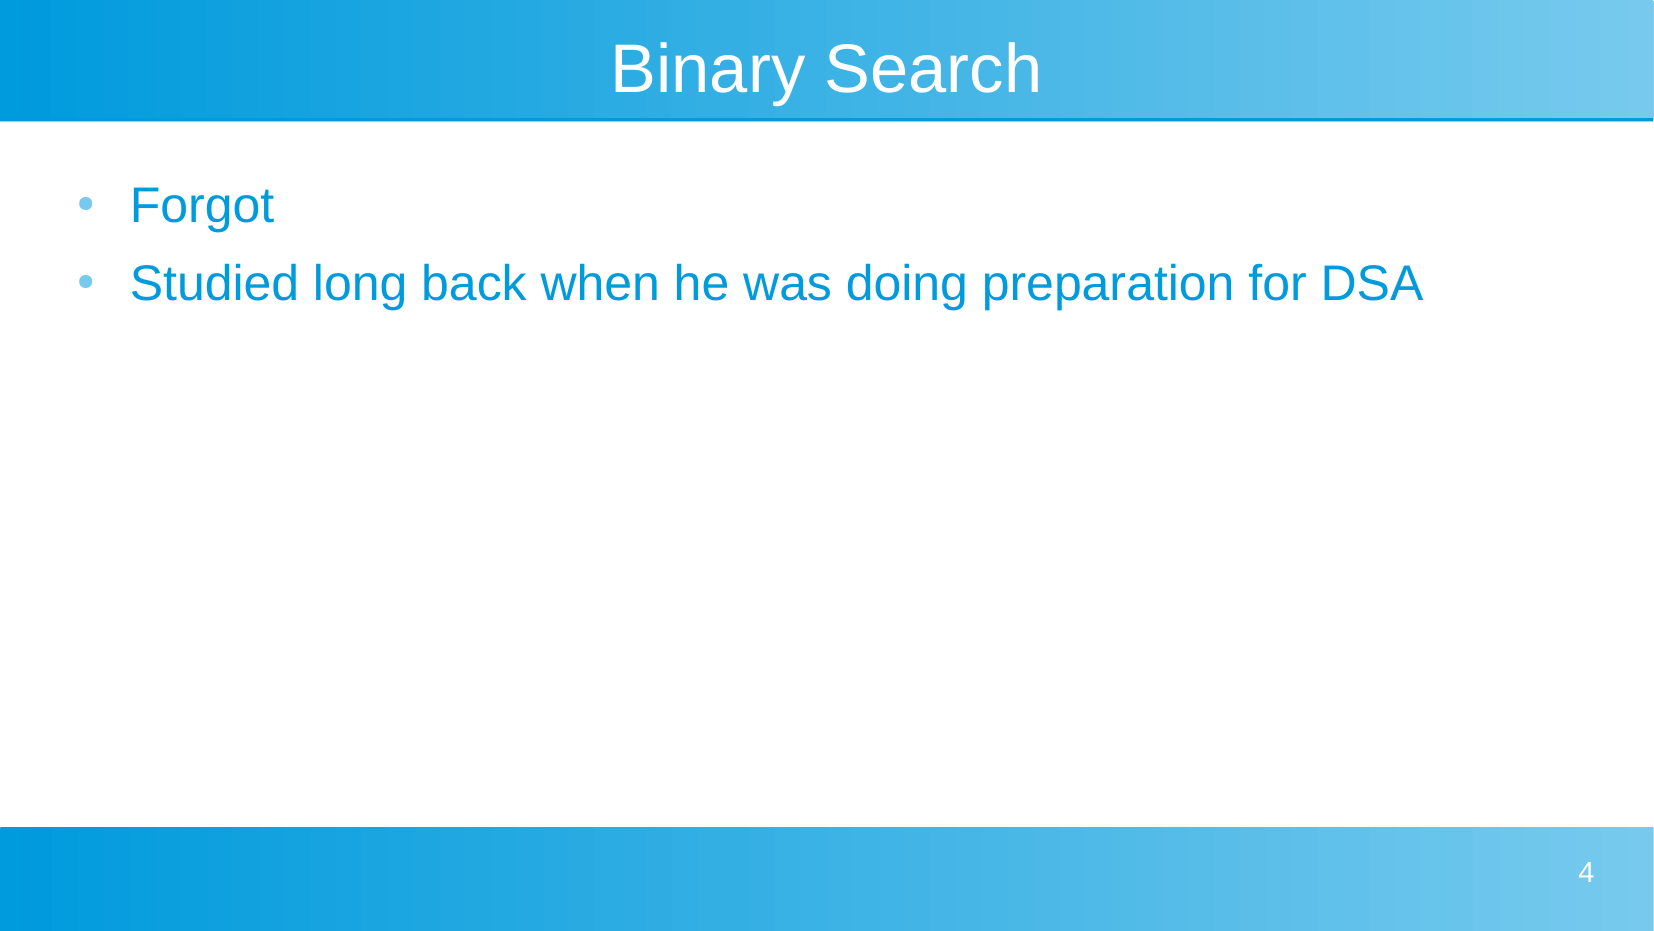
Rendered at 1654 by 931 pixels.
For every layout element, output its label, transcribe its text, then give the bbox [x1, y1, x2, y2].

list Forgot Studied long back when he was doing preparation for DSA [59, 177, 1595, 768]
title Binary Search [59, 29, 1595, 108]
